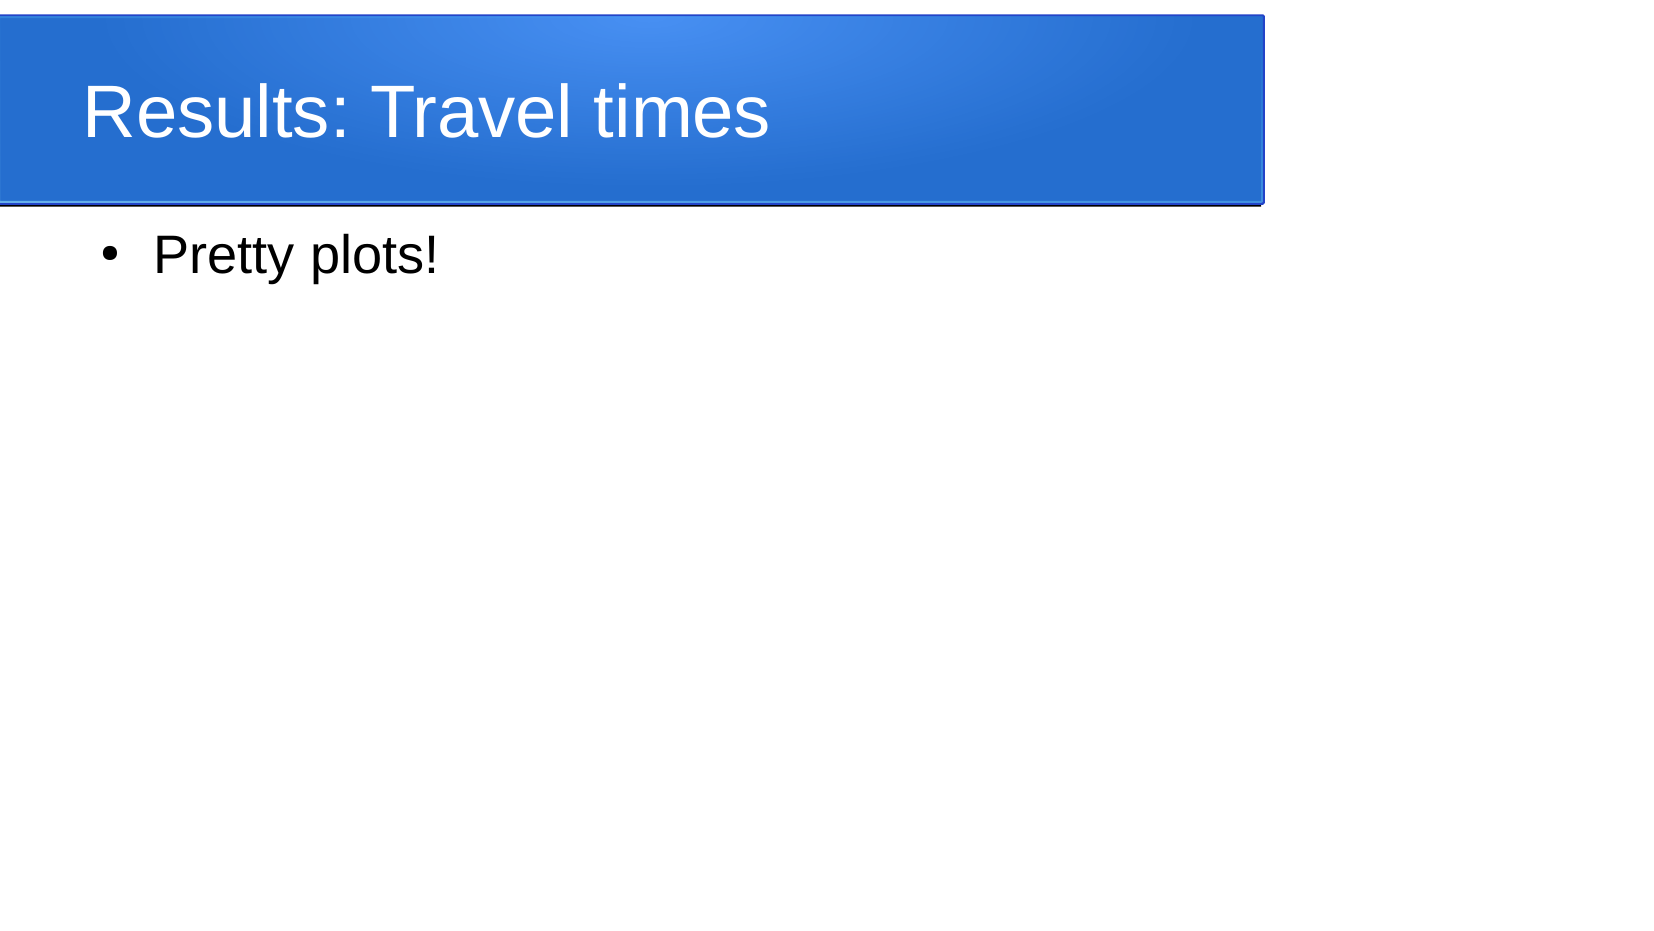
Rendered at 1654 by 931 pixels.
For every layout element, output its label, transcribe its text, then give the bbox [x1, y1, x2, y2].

list Pretty plots! [82, 224, 1571, 764]
title Results: Travel times [82, 35, 1235, 189]
